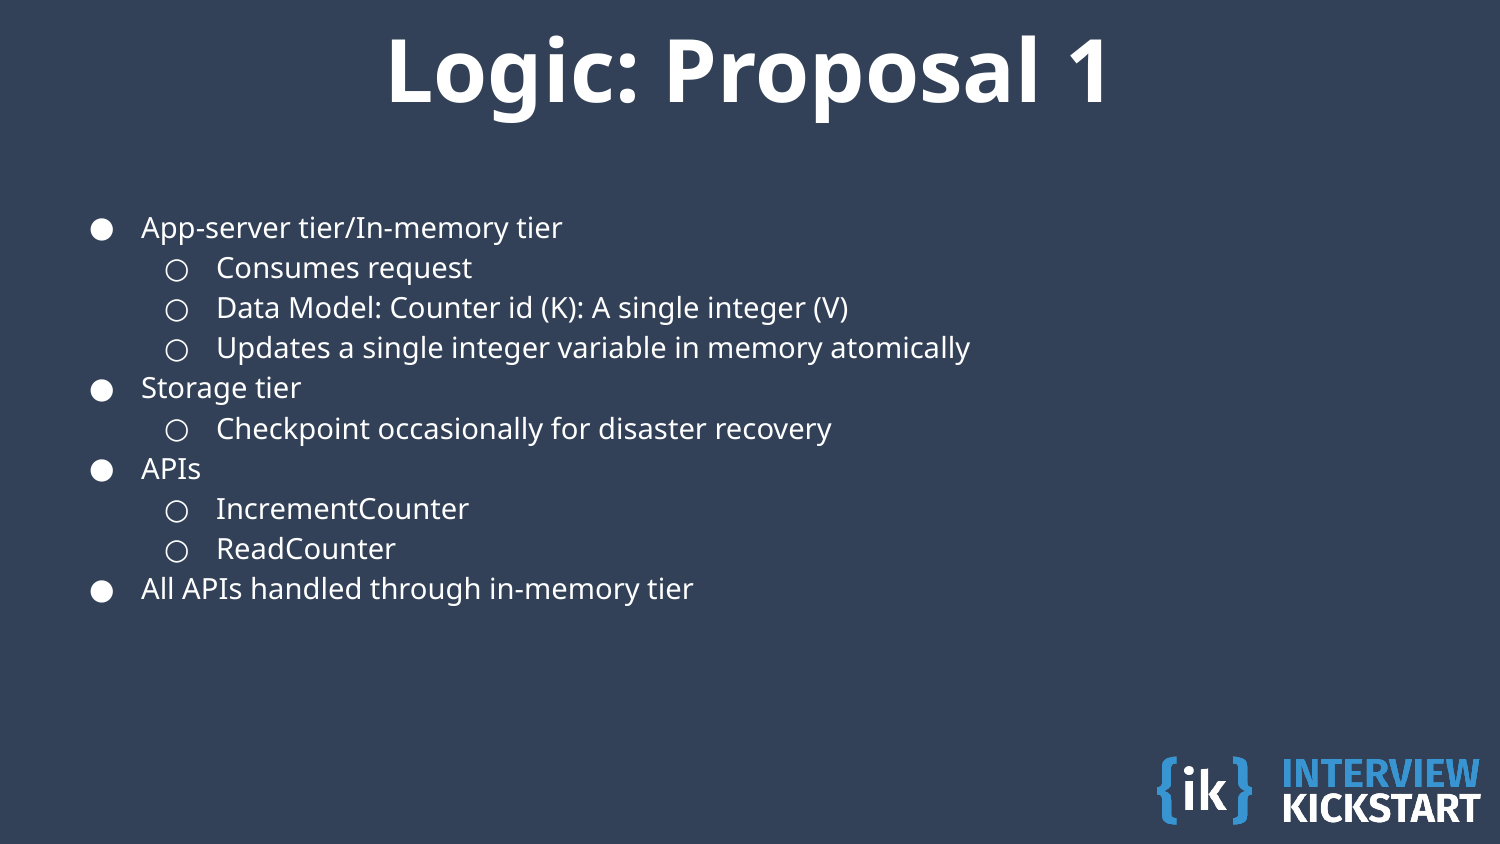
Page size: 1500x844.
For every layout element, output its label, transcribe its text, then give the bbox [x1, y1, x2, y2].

picture [1151, 751, 1491, 830]
list App-server tier/In-memory tier Consumes request Data Model: Counter id (K): A single integer (V) Updates a single integer variable in memory atomically Storage tier Checkpoint occasionally for disaster recovery APIs IncrementCounter ReadCounter All APIs handled through in-memory tier [51, 189, 1449, 750]
title Logic: Proposal 1 [51, 0, 1449, 94]
